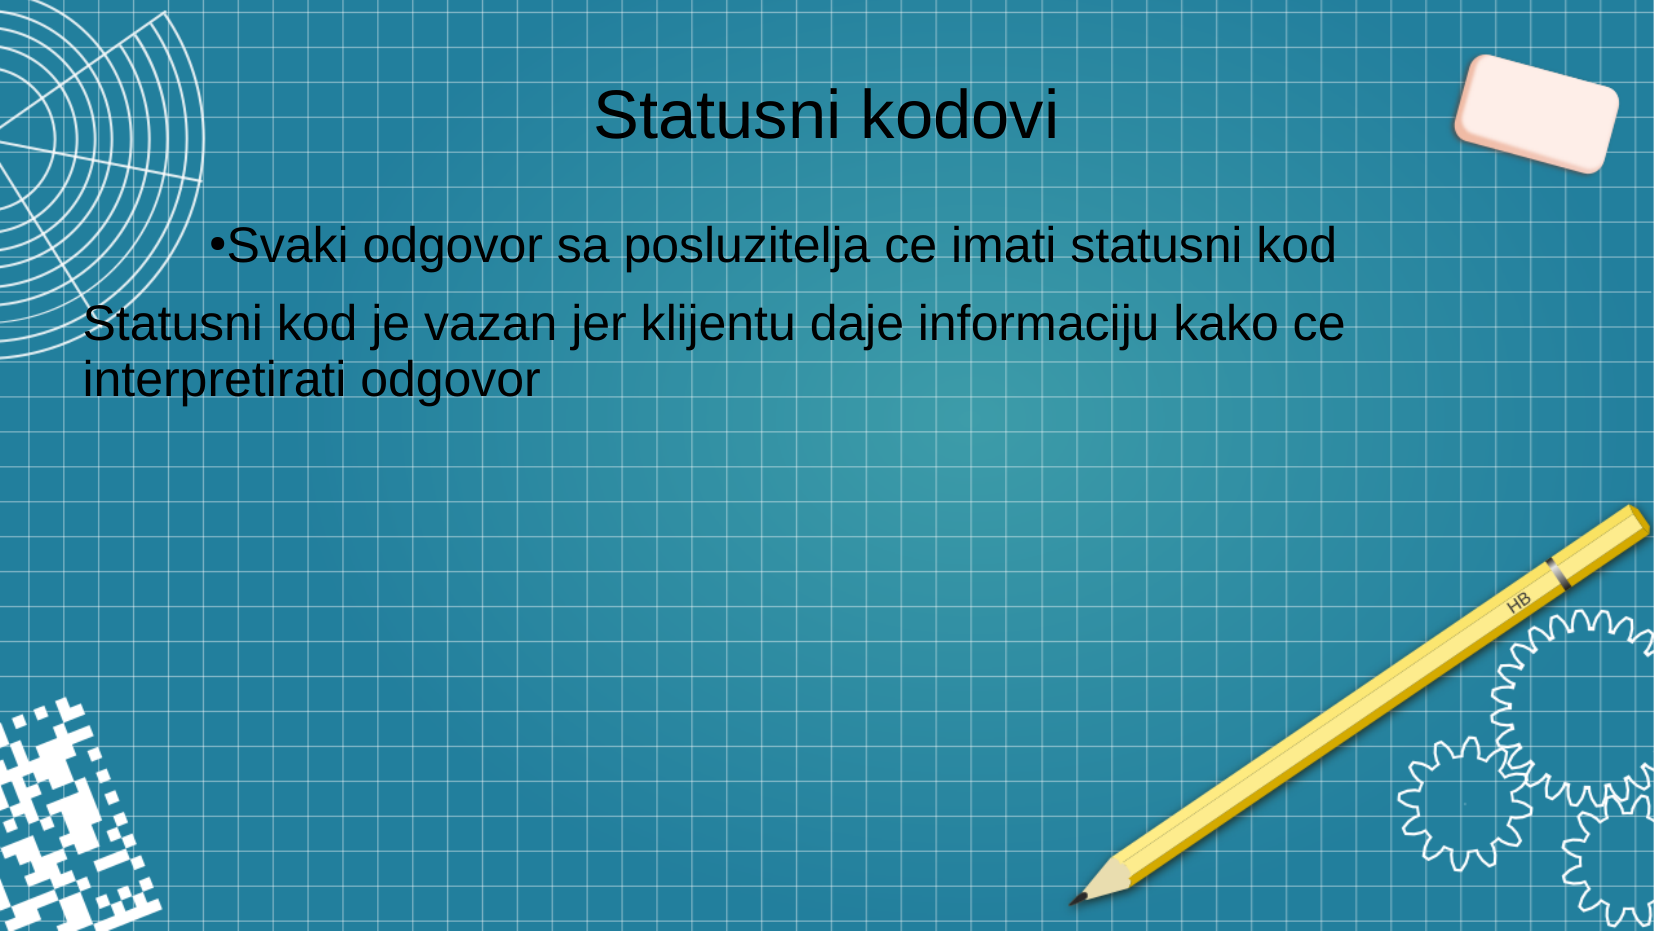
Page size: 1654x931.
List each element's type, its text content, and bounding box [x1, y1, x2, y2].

list Svaki odgovor sa posluzitelja ce imati statusni kod Statusni kod je vazan jer klijentu daje informaciju kako ce interpretirati odgovor [82, 217, 1571, 758]
picture [0, 0, 1654, 931]
title Statusni kodovi [82, 37, 1571, 193]
